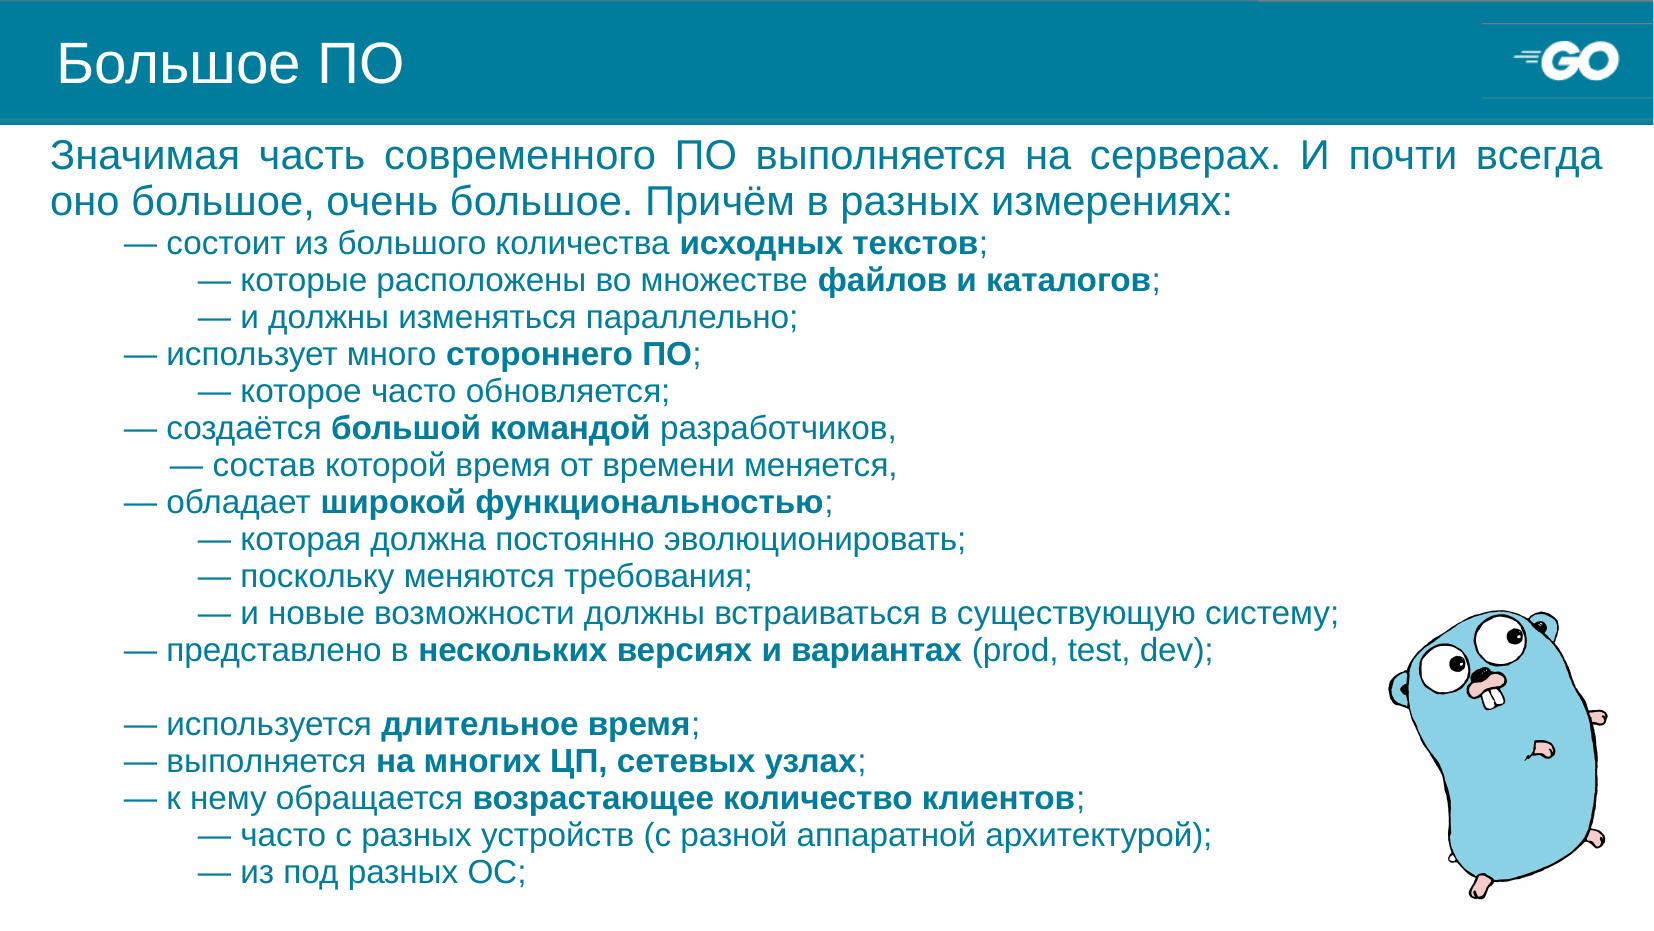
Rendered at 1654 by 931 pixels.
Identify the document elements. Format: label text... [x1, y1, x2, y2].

text_box Значимая часть современного ПО выполняется на серверах. И почти всегда оно большое, очень большое. Причём в разных измерениях: — состоит из большого количества исходных текстов; — которые расположены во множестве файлов и каталогов; — и должны изменяться параллельно; — использует много стороннего ПО; — которое часто обновляется; — создаётся большой командой разработчиков, — состав которой время от времени меняется, — обладает широкой функциональностью; — которая должна постоянно эволюционировать; — поскольку меняются требования; — и новые возможности должны встраиваться в существующую систему; — представлено в нескольких версиях и вариантах (prod, test, dev); — используется длительное время; — выполняется на многих ЦП, сетевых узлах; — к нему обращается возрастающее количество клиентов; — часто с разных устройств (с разной аппаратной архитектурой); — из под разных ОС; [35, 124, 1619, 899]
text_box Большое ПО [41, 23, 1495, 104]
picture [1542, 41, 1619, 81]
picture [1358, 566, 1651, 922]
